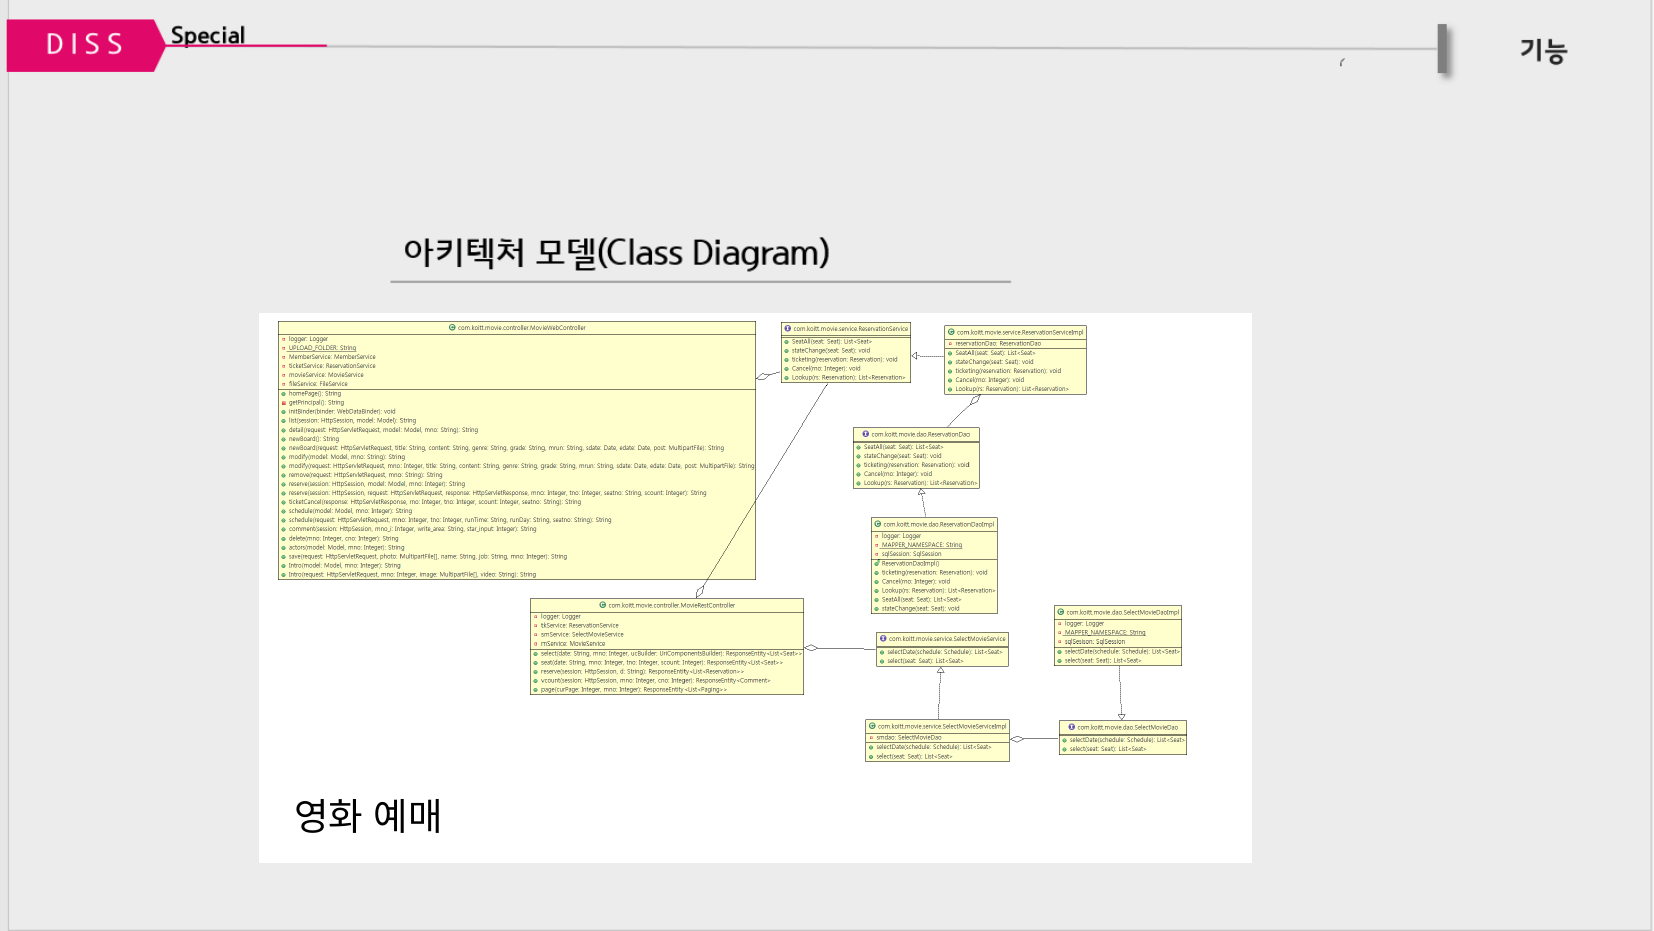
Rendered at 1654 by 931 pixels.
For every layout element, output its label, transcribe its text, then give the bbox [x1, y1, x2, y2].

text_box 영화 예매 [279, 779, 485, 832]
picture [0, 0, 1654, 931]
